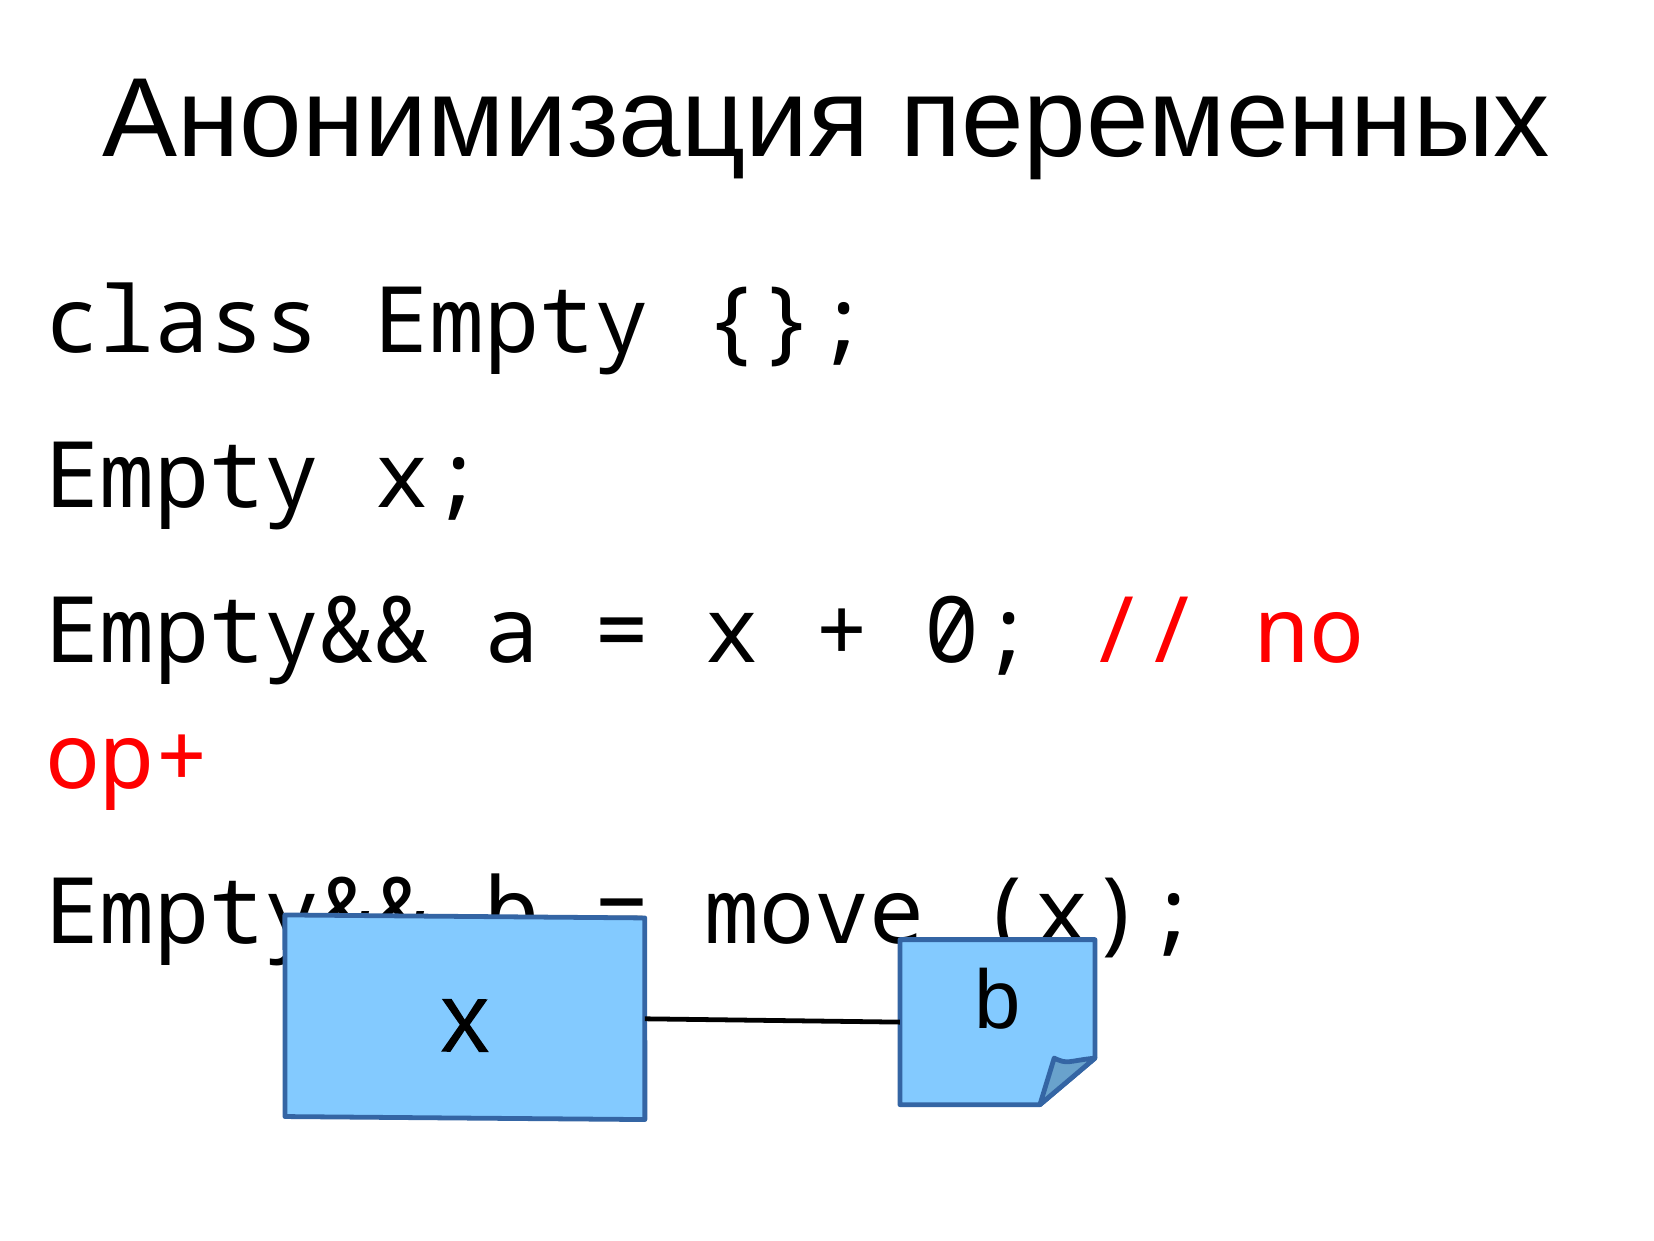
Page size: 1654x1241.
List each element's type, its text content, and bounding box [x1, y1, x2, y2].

text_box b [899, 939, 1096, 1105]
title Анонимизация переменных [82, 13, 1571, 222]
list class Empty {}; Empty x; Empty&& a = x + 0; // no op+ Empty&& b = move (x); [45, 255, 1583, 1186]
text_box x [284, 914, 645, 1120]
